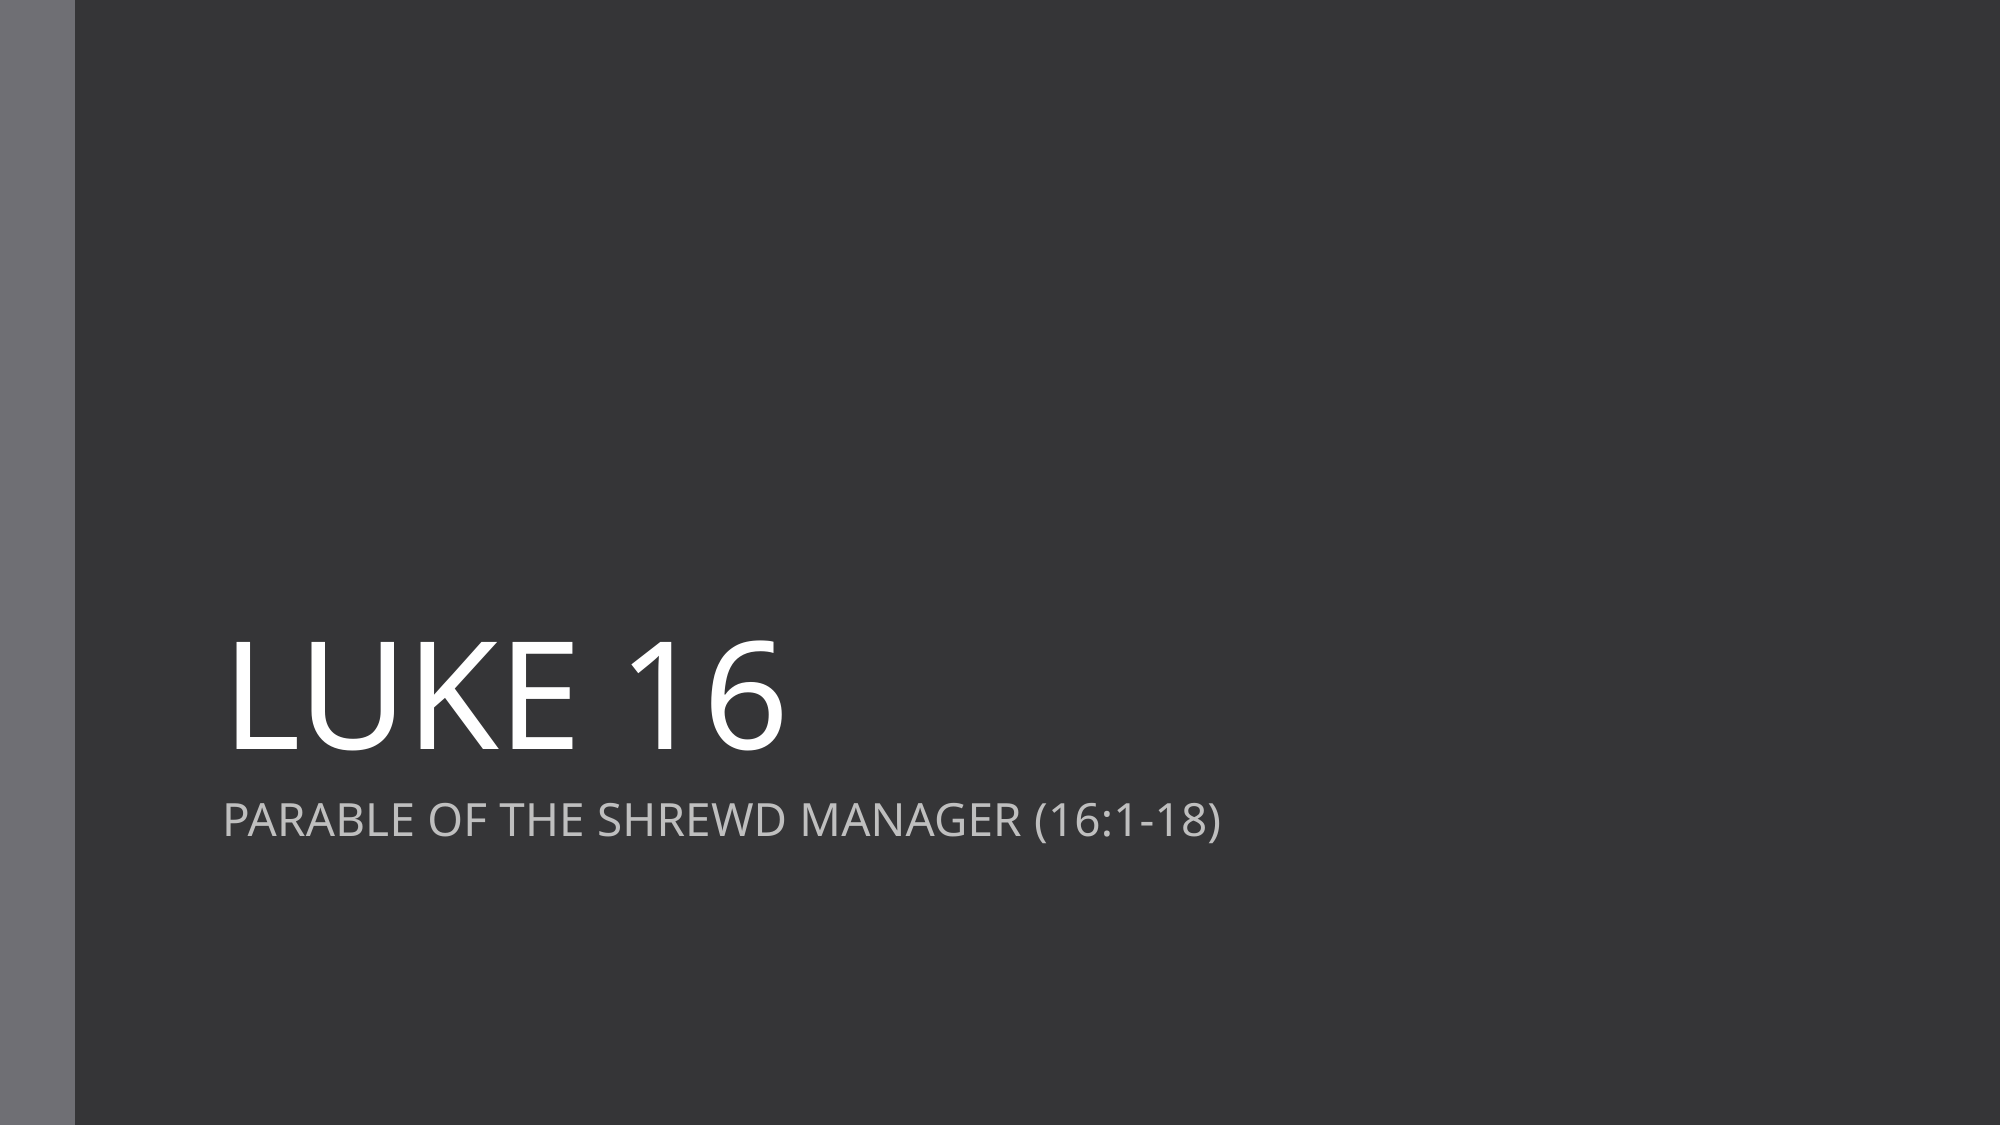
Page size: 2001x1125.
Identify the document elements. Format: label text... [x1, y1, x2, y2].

subtitle PARABLE OF THE SHREWD MANAGER (16:1-18) [206, 787, 1752, 1066]
title LUKE 16 [206, 124, 1752, 787]
